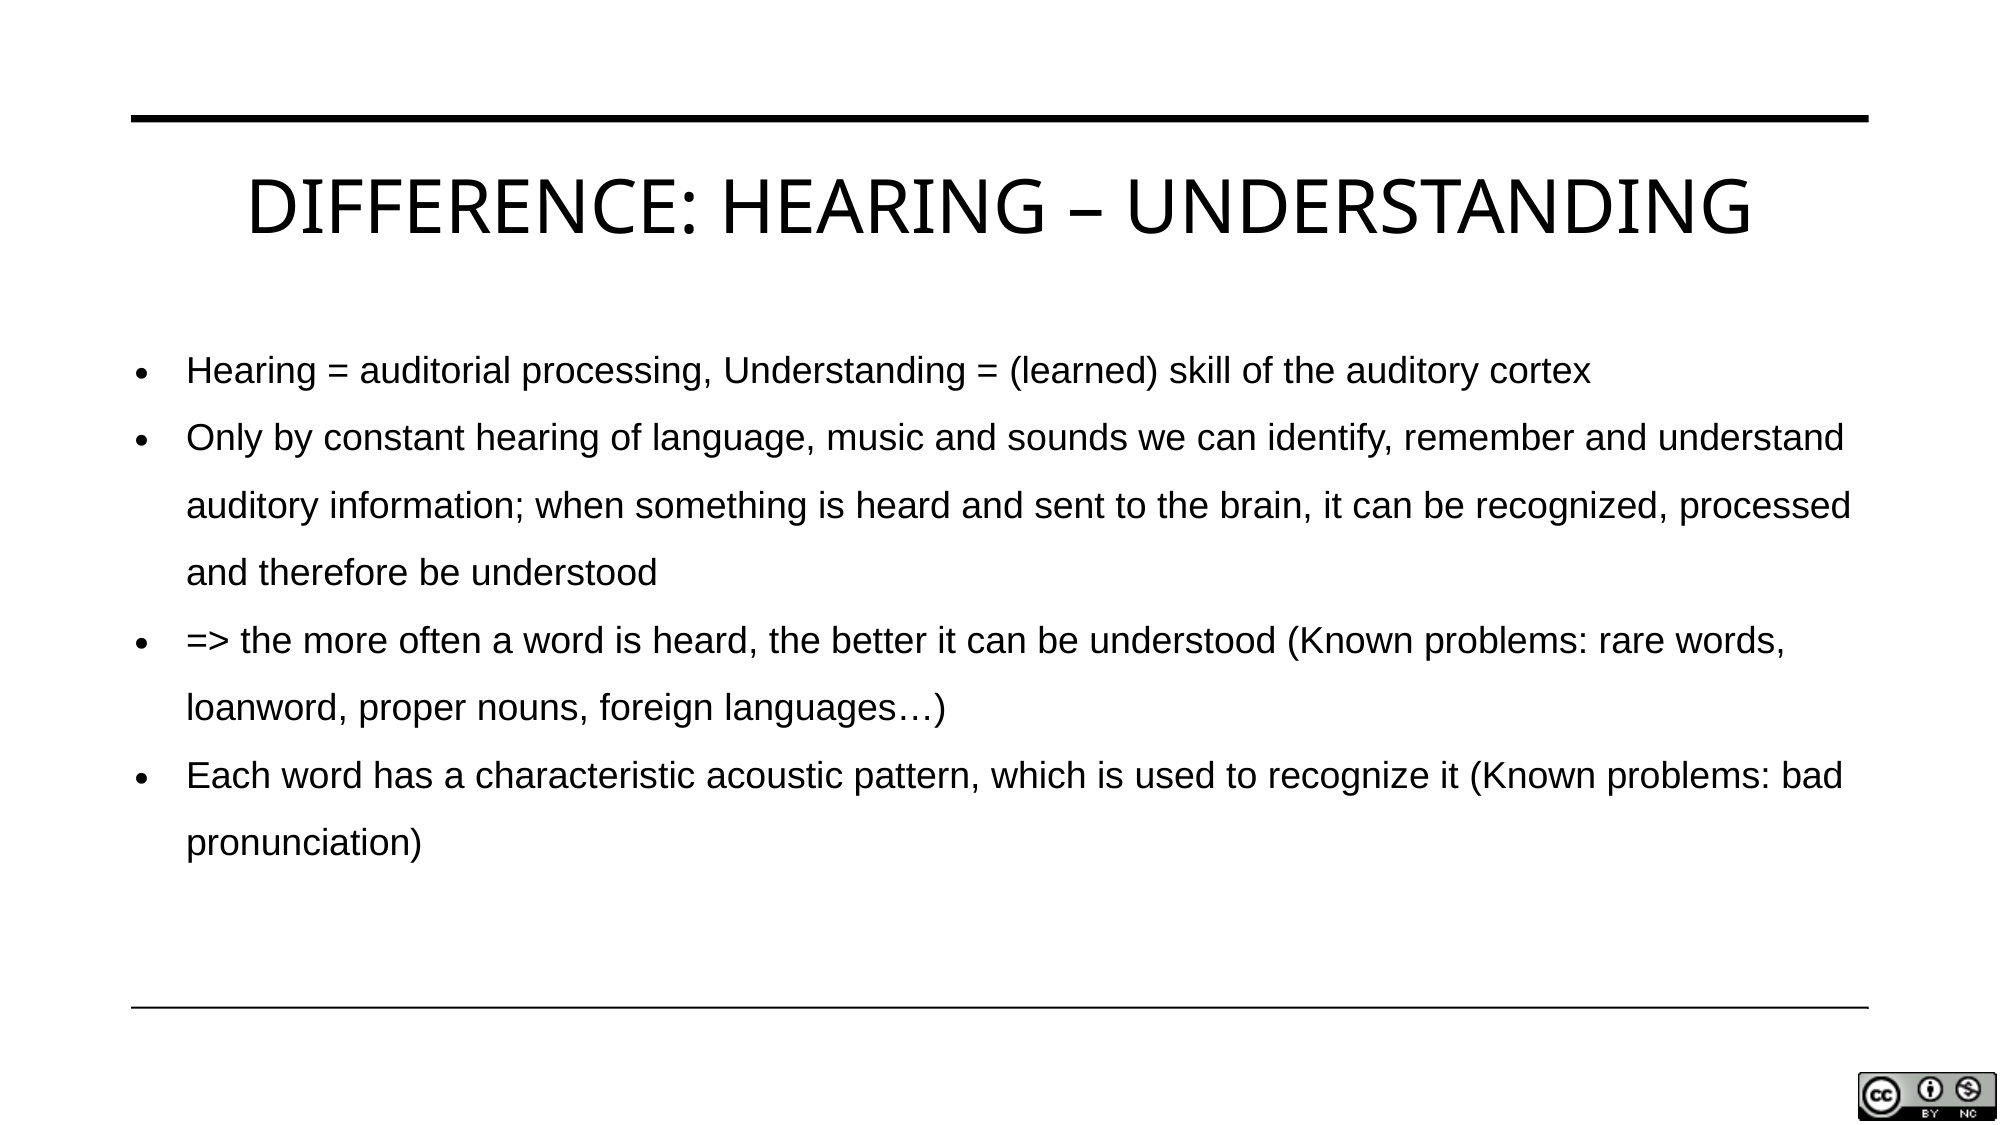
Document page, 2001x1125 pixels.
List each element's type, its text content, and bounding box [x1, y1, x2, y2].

picture [1858, 1072, 1997, 1121]
title DIFFERENCE: HEARING – UNDERSTANDING [131, 151, 1869, 270]
text_box Hearing = auditorial processing, Understanding = (learned) skill of the auditory cortex Only by constant hearing of language, music and sounds we can identify, remember and understand auditory information; when something is heard and sent to the brain, it can be recognized, processed and therefore be understood => the more often a word is heard, the better it can be understood (Known problems: rare words, loanword, proper nouns, foreign languages…) Each word has a characteristic acoustic pattern, which is used to recognize it (Known problems: bad pronunciation) [114, 270, 1869, 871]
